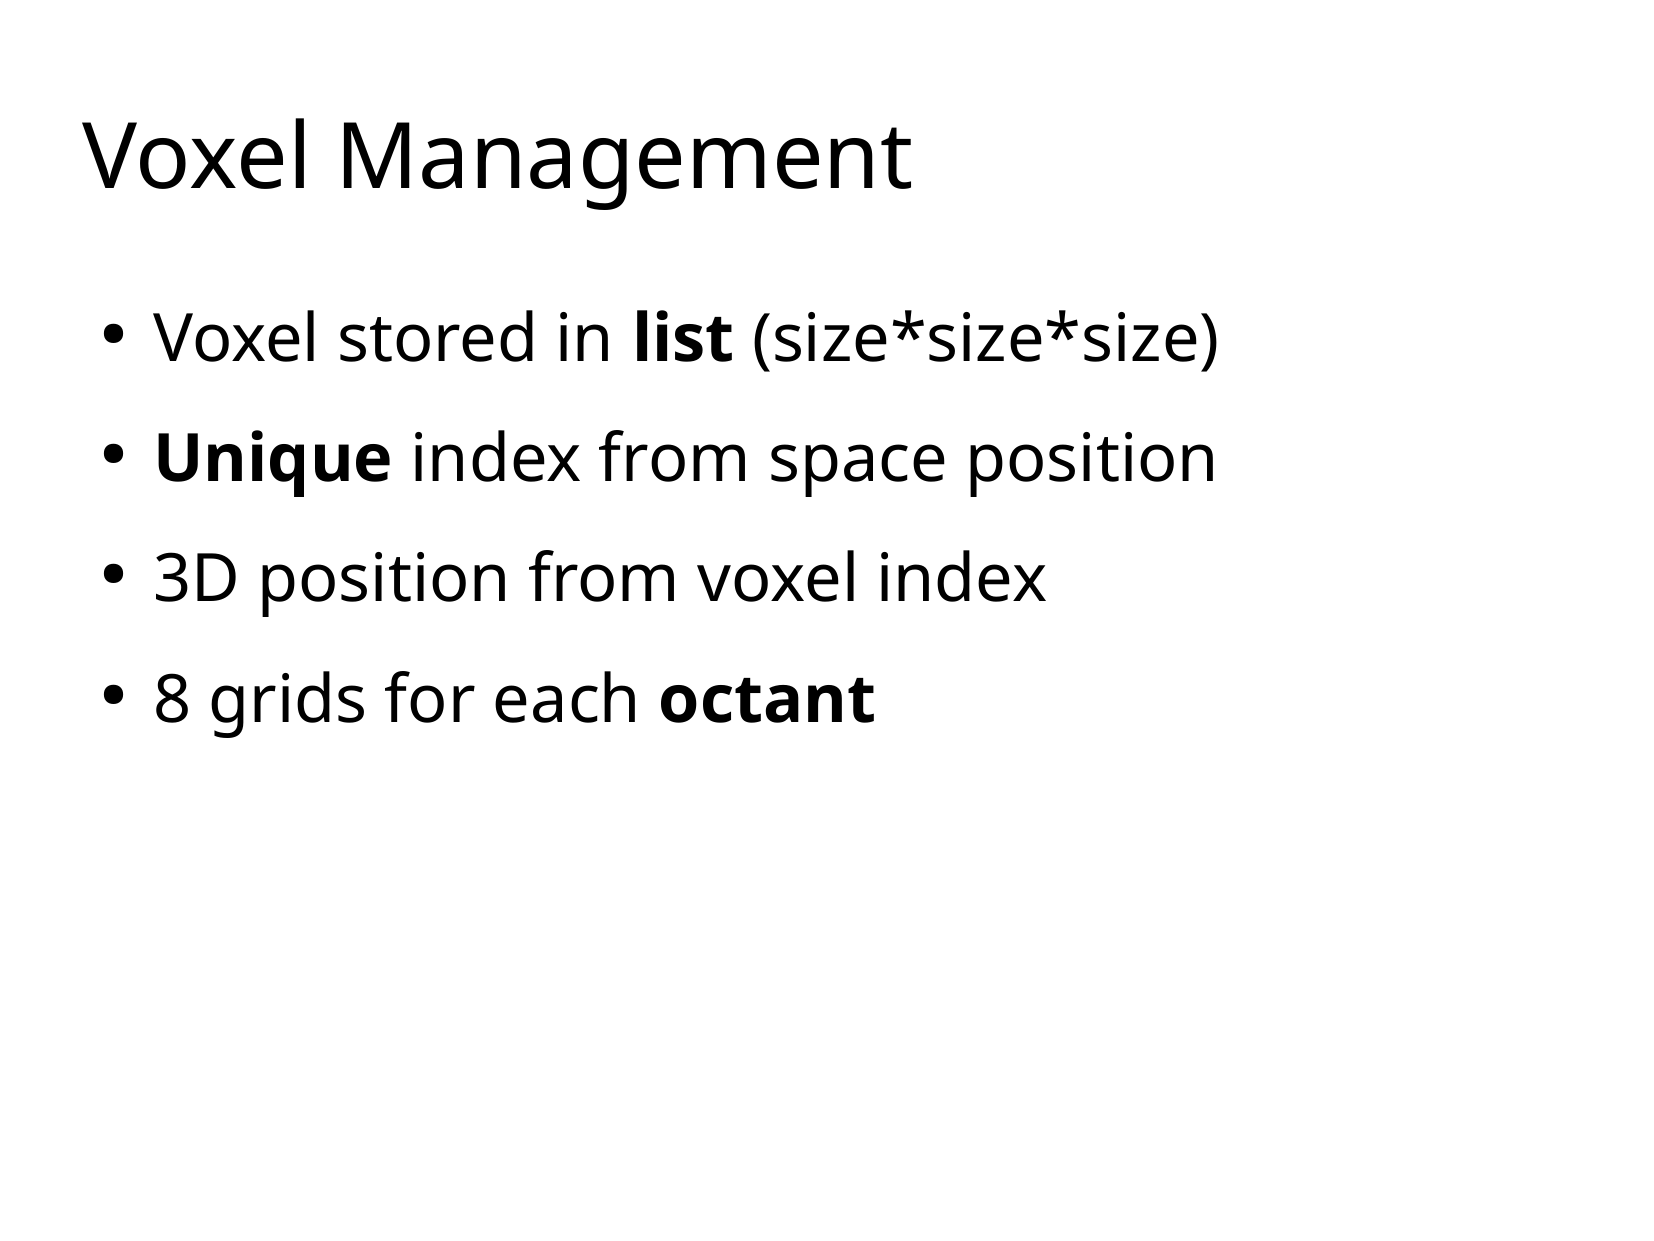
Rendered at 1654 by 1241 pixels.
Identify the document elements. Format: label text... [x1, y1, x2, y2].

list Voxel stored in list (size*size*size) Unique index from space position 3D position from voxel index 8 grids for each octant [82, 290, 1571, 1010]
title Voxel Management [82, 49, 1571, 257]
